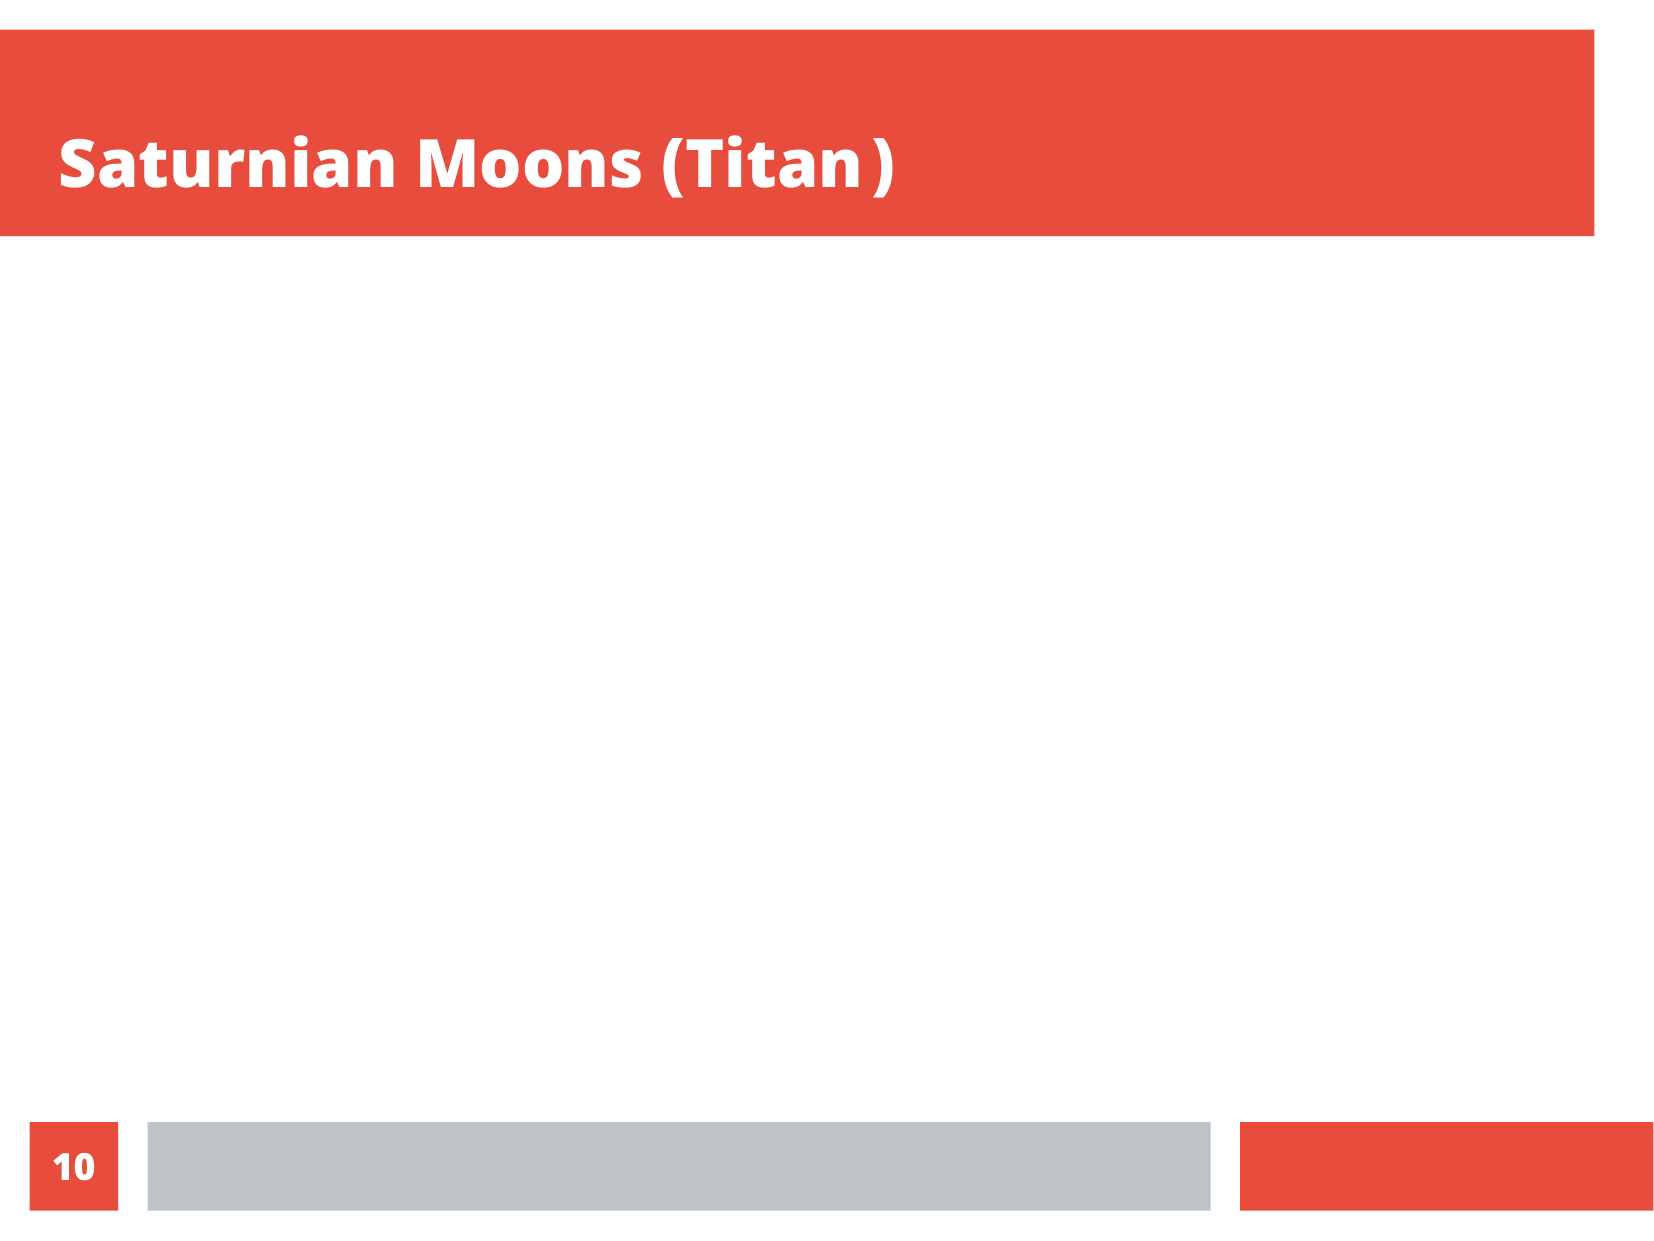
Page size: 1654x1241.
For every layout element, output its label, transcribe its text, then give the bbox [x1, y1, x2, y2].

title Saturnian Moons (Titan ) [59, 59, 1595, 207]
